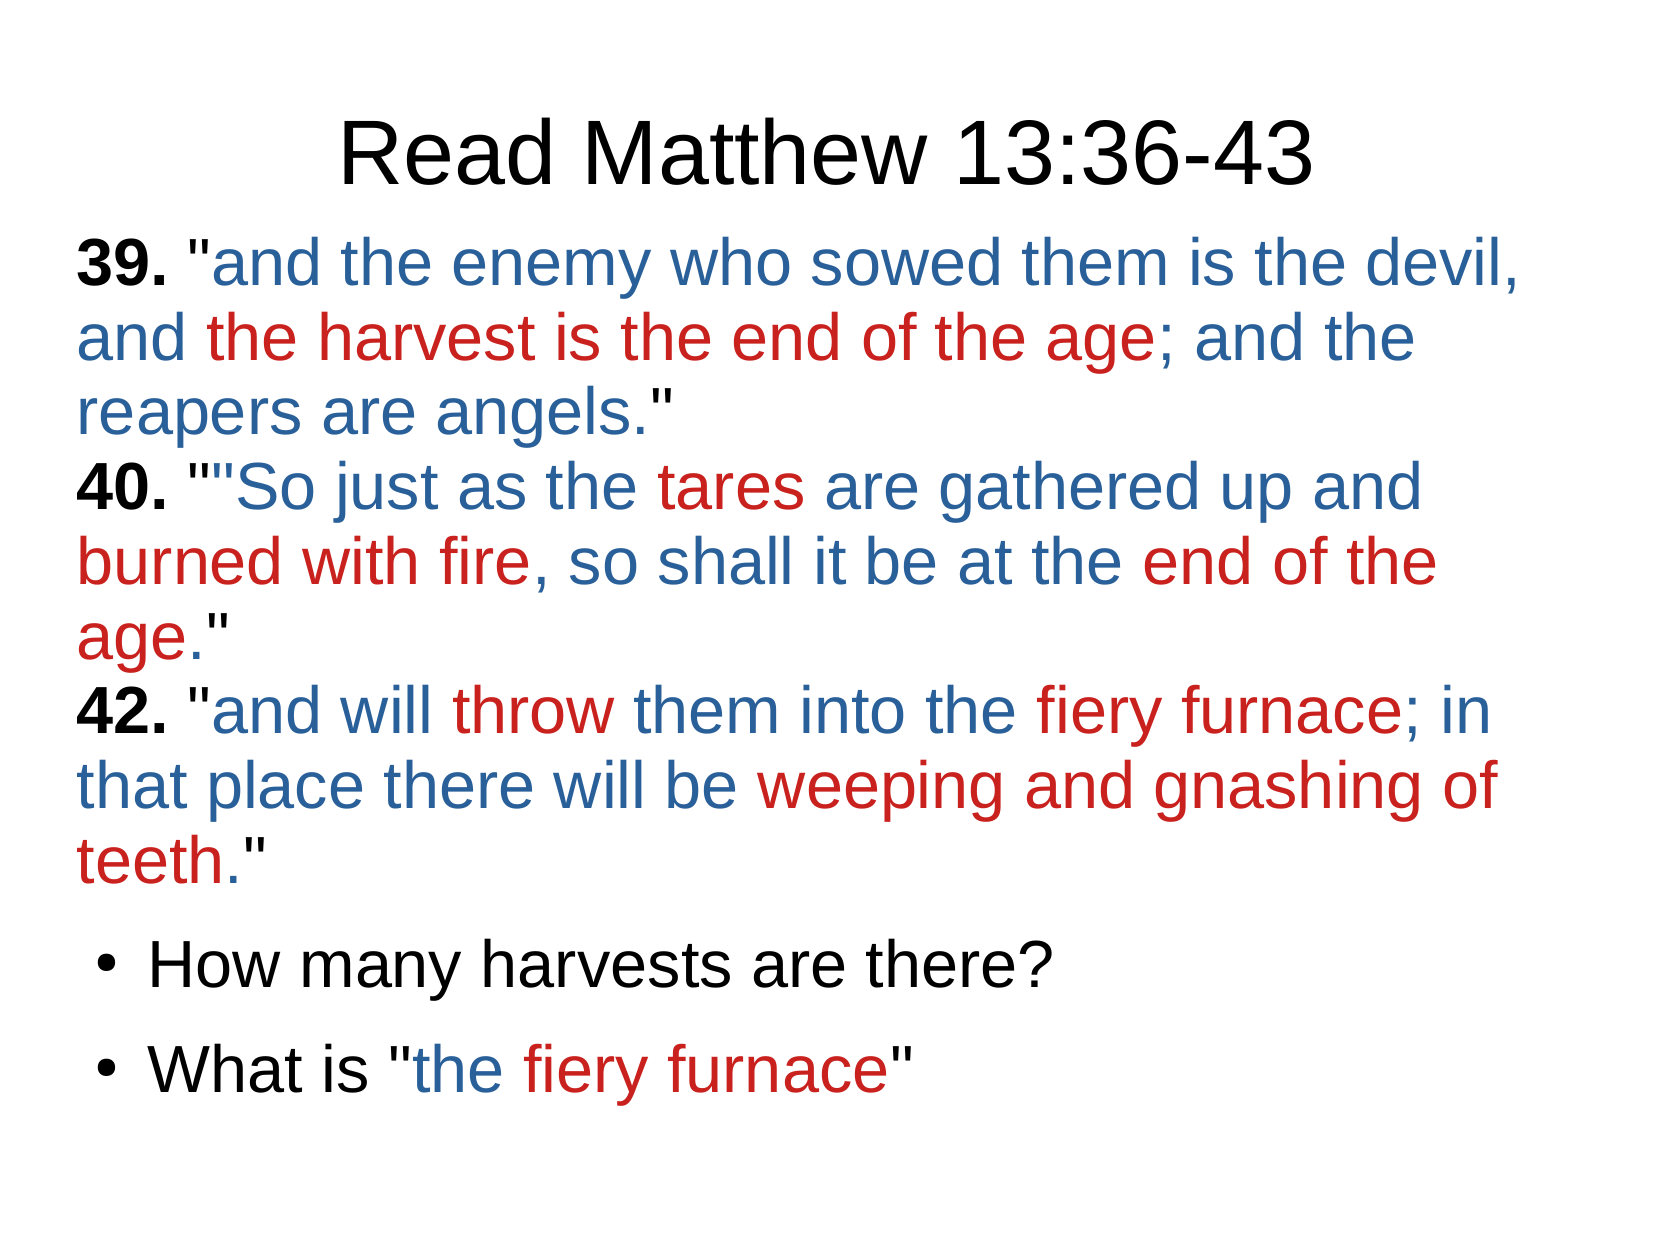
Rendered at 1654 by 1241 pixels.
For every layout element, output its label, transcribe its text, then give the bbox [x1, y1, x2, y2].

title Read Matthew 13:36-43 [82, 49, 1571, 257]
list 39. "and the enemy who sowed them is the devil, and the harvest is the end of the age; and the reapers are angels." 40. ""So just as the tares are gathered up and burned with fire, so shall it be at the end of the age." 42. "and will throw them into the fiery furnace; in that place there will be weeping and gnashing of teeth." How many harvests are there? What is "the fiery furnace" [76, 224, 1565, 1107]
